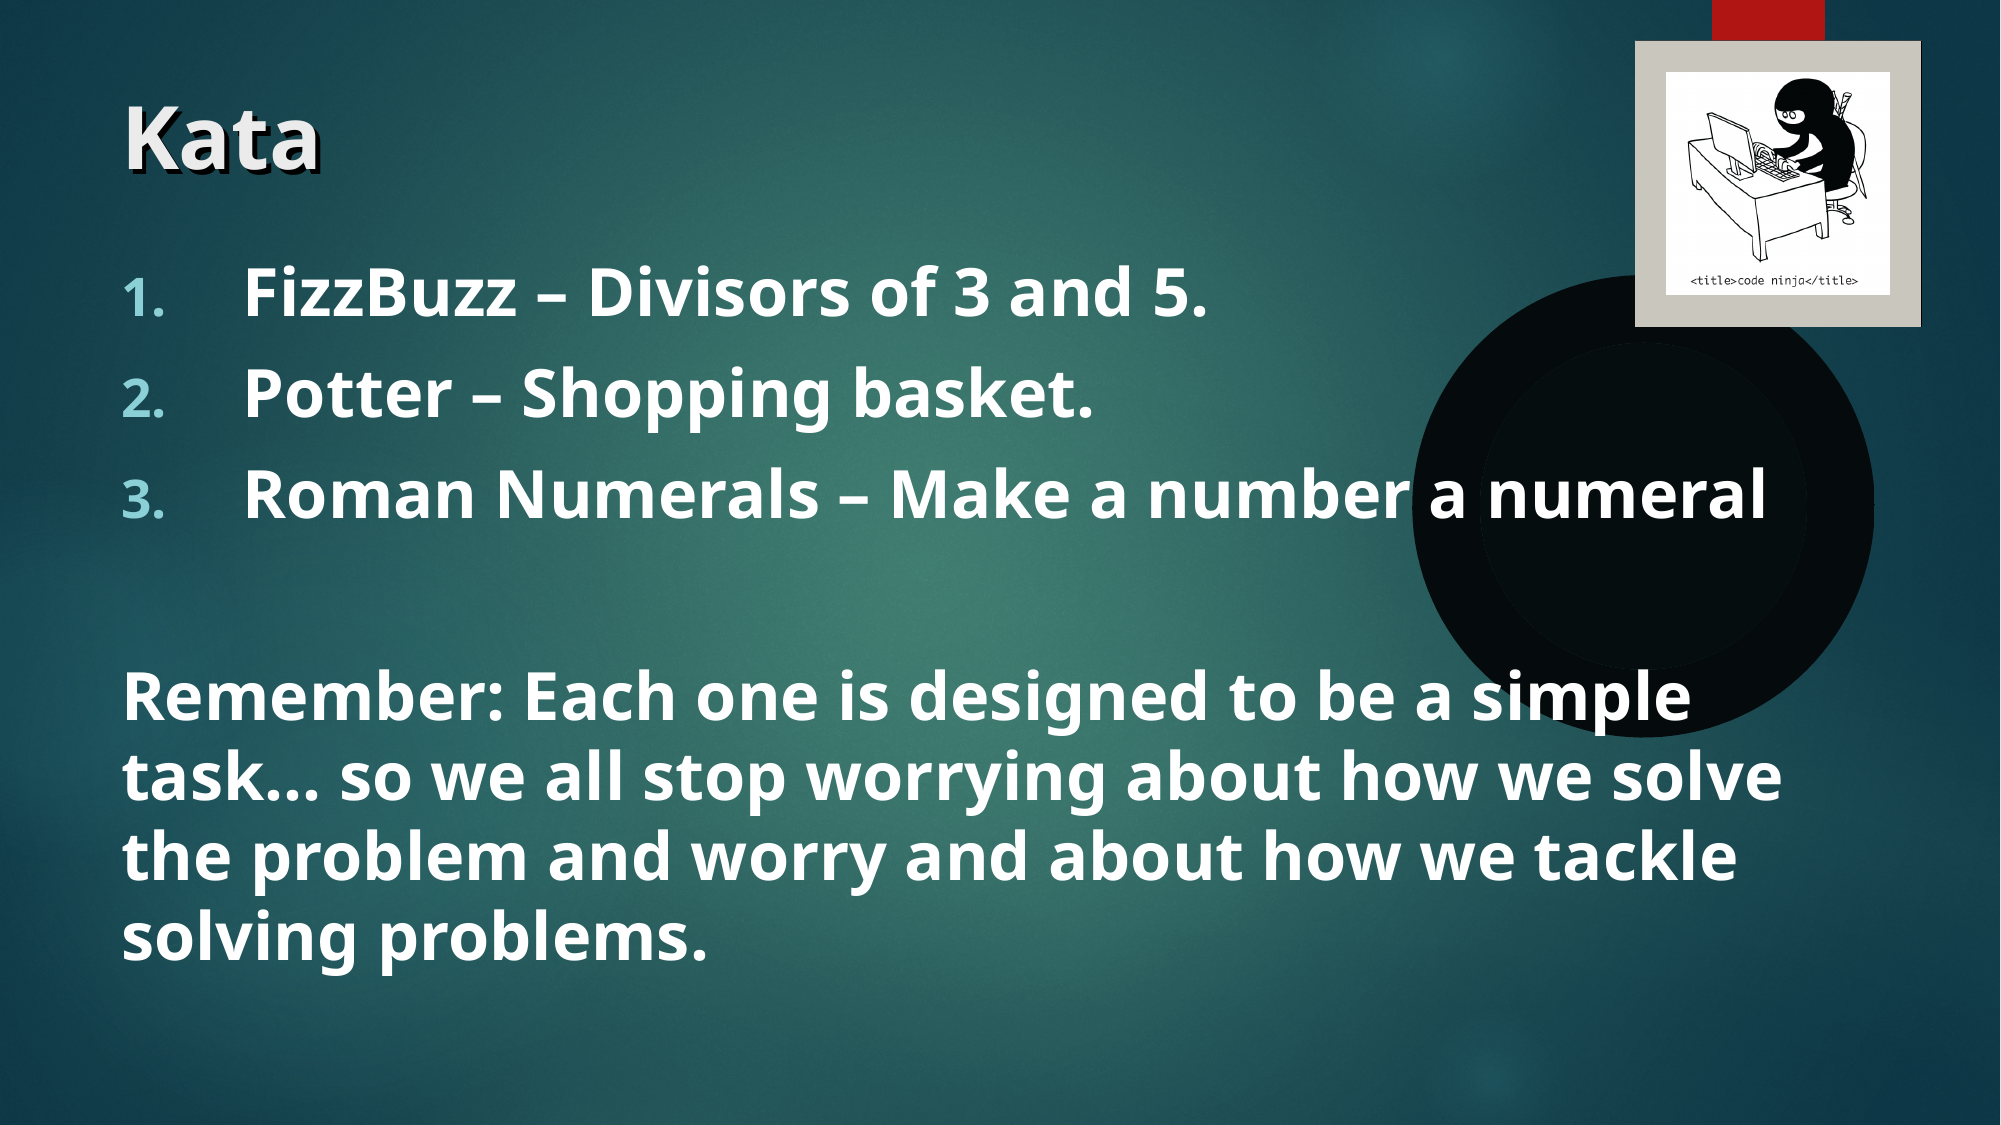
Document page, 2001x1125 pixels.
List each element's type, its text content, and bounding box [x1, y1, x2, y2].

list FizzBuzz – Divisors of 3 and 5. Potter – Shopping basket. Roman Numerals – Make a number a numeral Remember: Each one is designed to be a simple task… so we all stop worrying about how we solve the problem and worry and about how we tackle solving problems. [106, 242, 1857, 1026]
picture [0, 0, 2001, 1125]
picture [1666, 71, 1890, 296]
title Kata [106, 74, 1635, 242]
